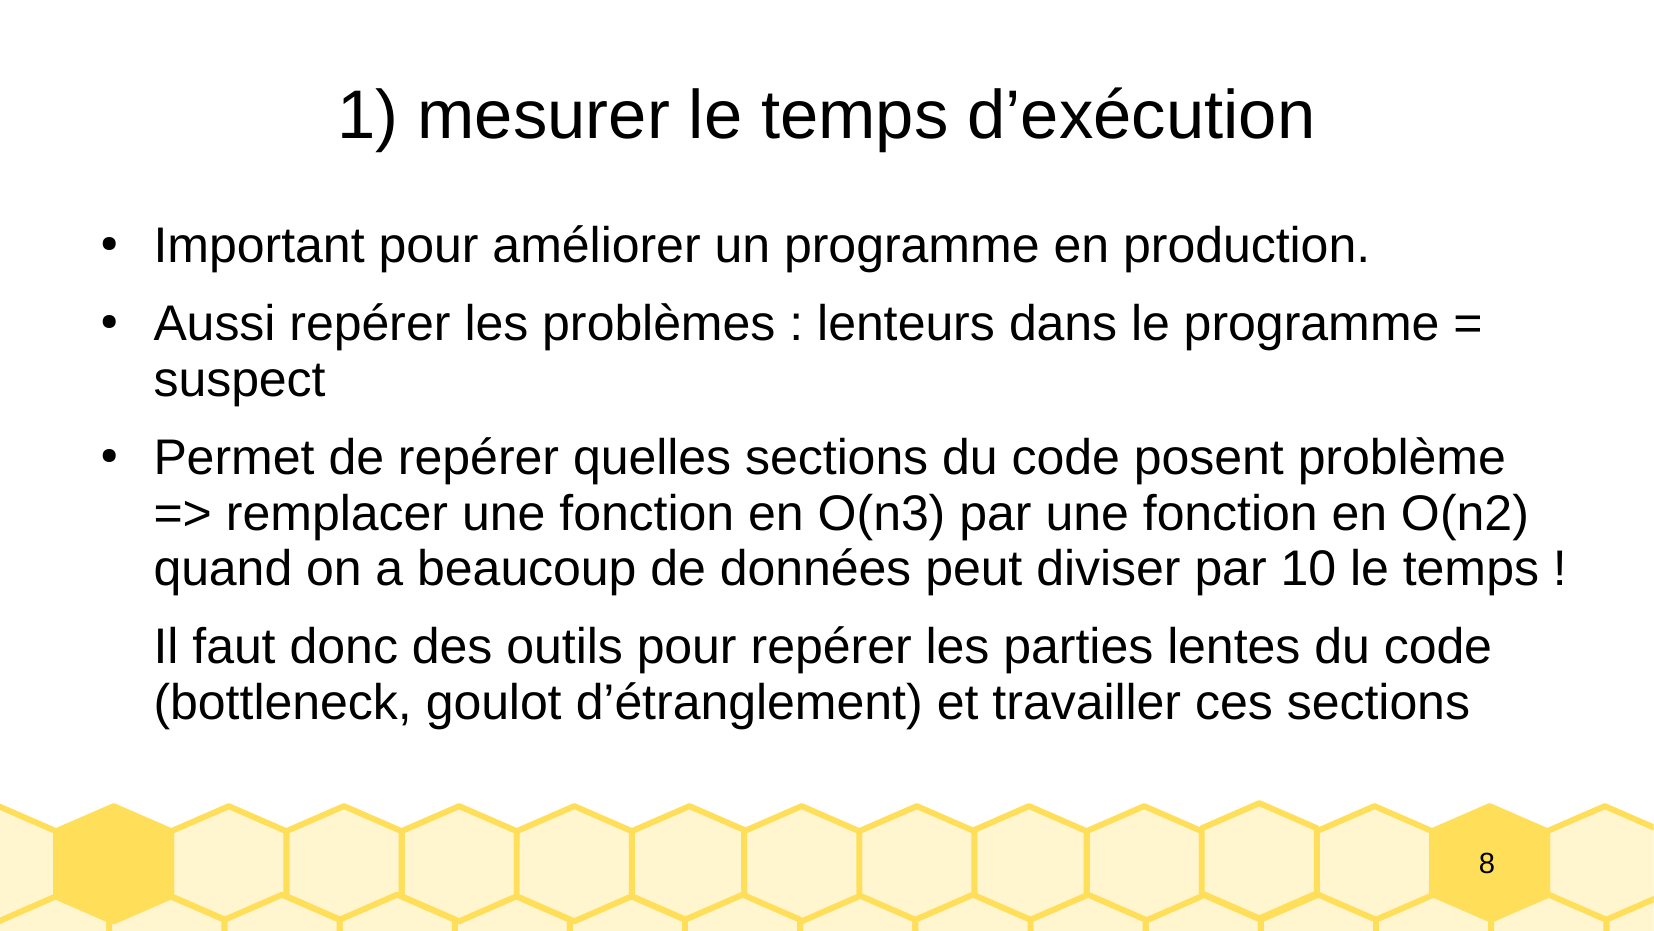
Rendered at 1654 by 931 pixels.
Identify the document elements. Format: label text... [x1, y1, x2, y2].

title 1) mesurer le temps d’exécution [82, 37, 1571, 193]
list Important pour améliorer un programme en production. Aussi repérer les problèmes : lenteurs dans le programme = suspect Permet de repérer quelles sections du code posent problème => remplacer une fonction en O(n3) par une fonction en O(n2) quand on a beaucoup de données peut diviser par 10 le temps ! Il faut donc des outils pour repérer les parties lentes du code (bottleneck, goulot d’étranglement) et travailler ces sections [82, 217, 1571, 758]
